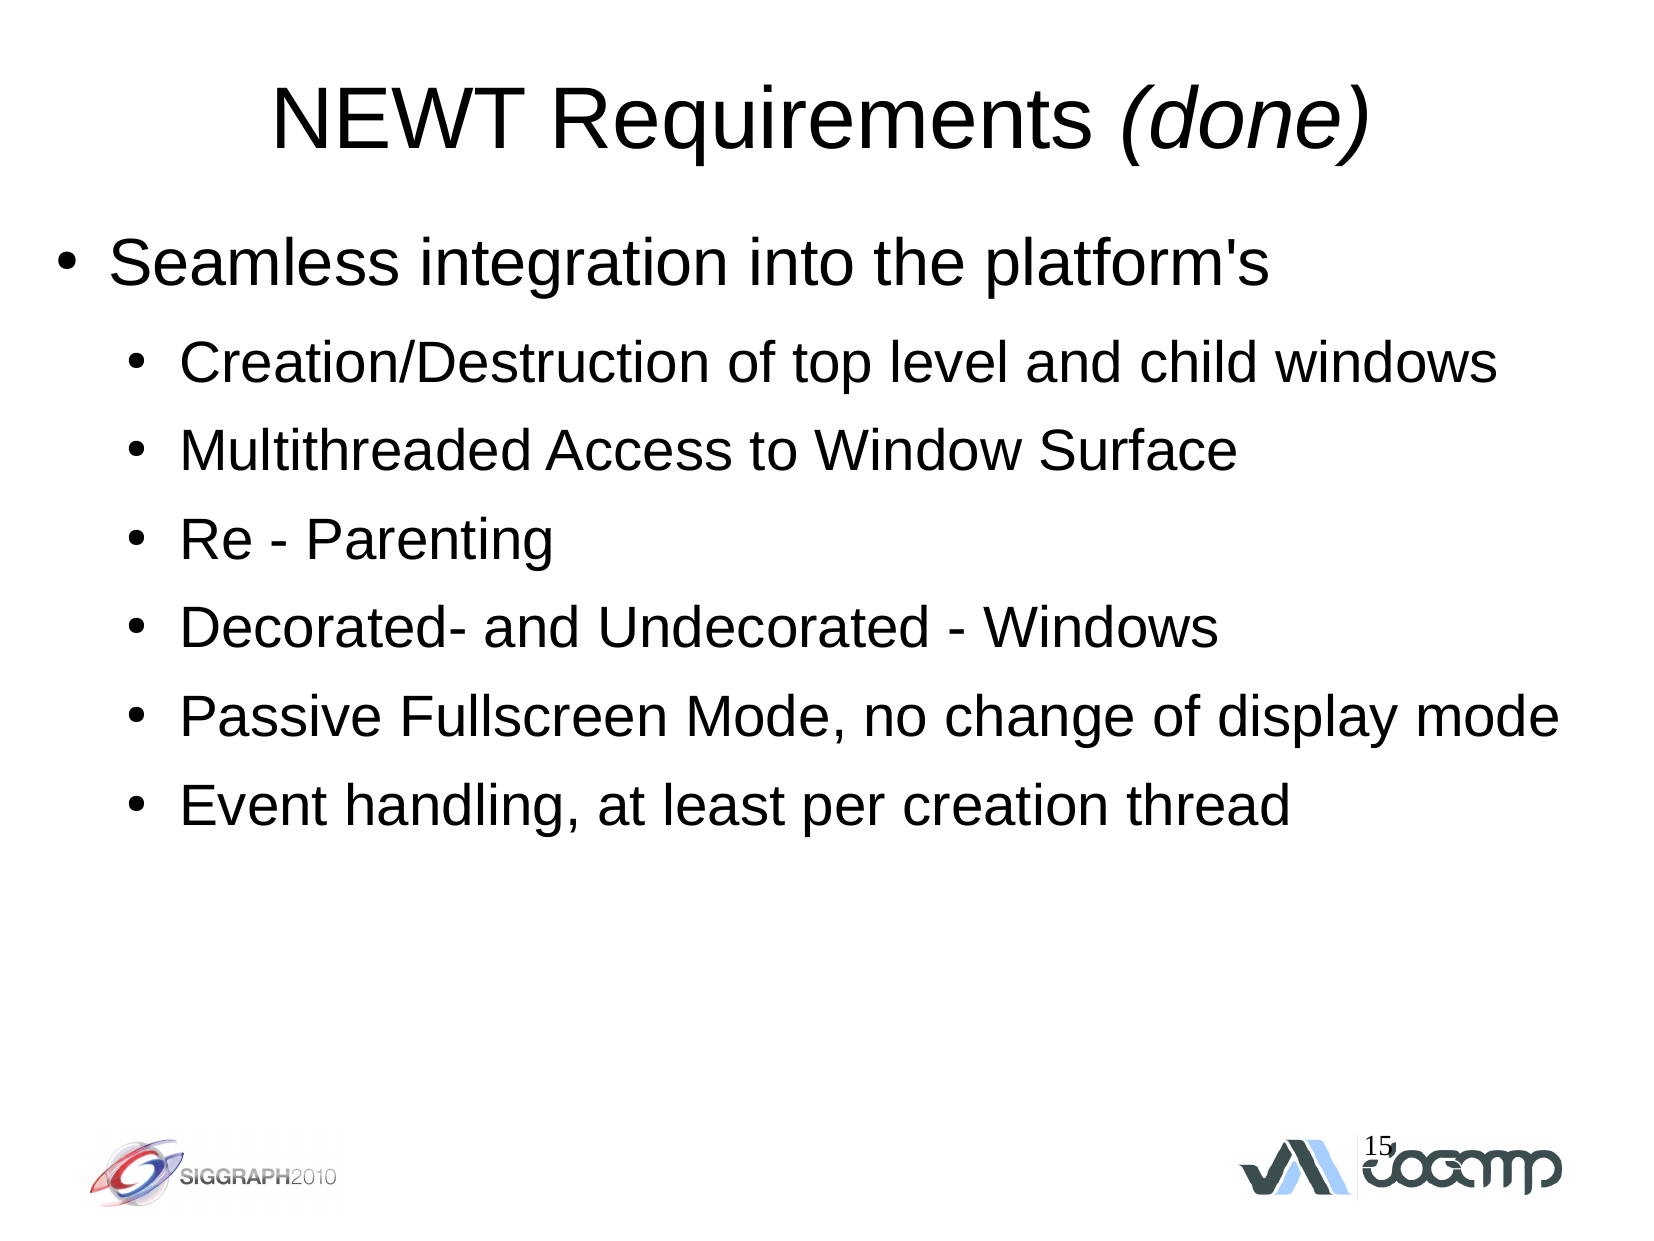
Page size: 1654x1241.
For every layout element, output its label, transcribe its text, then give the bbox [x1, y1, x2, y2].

picture [82, 1130, 346, 1217]
picture [1237, 1134, 1562, 1200]
title NEWT Requirements (done) [68, 56, 1576, 181]
list Seamless integration into the platform's Creation/Destruction of top level and child windows Multithreaded Access to Window Surface Re - Parenting Decorated- and Undecorated - Windows Passive Fullscreen Mode, no change of display mode Event handling, at least per creation thread [37, 225, 1613, 1044]
